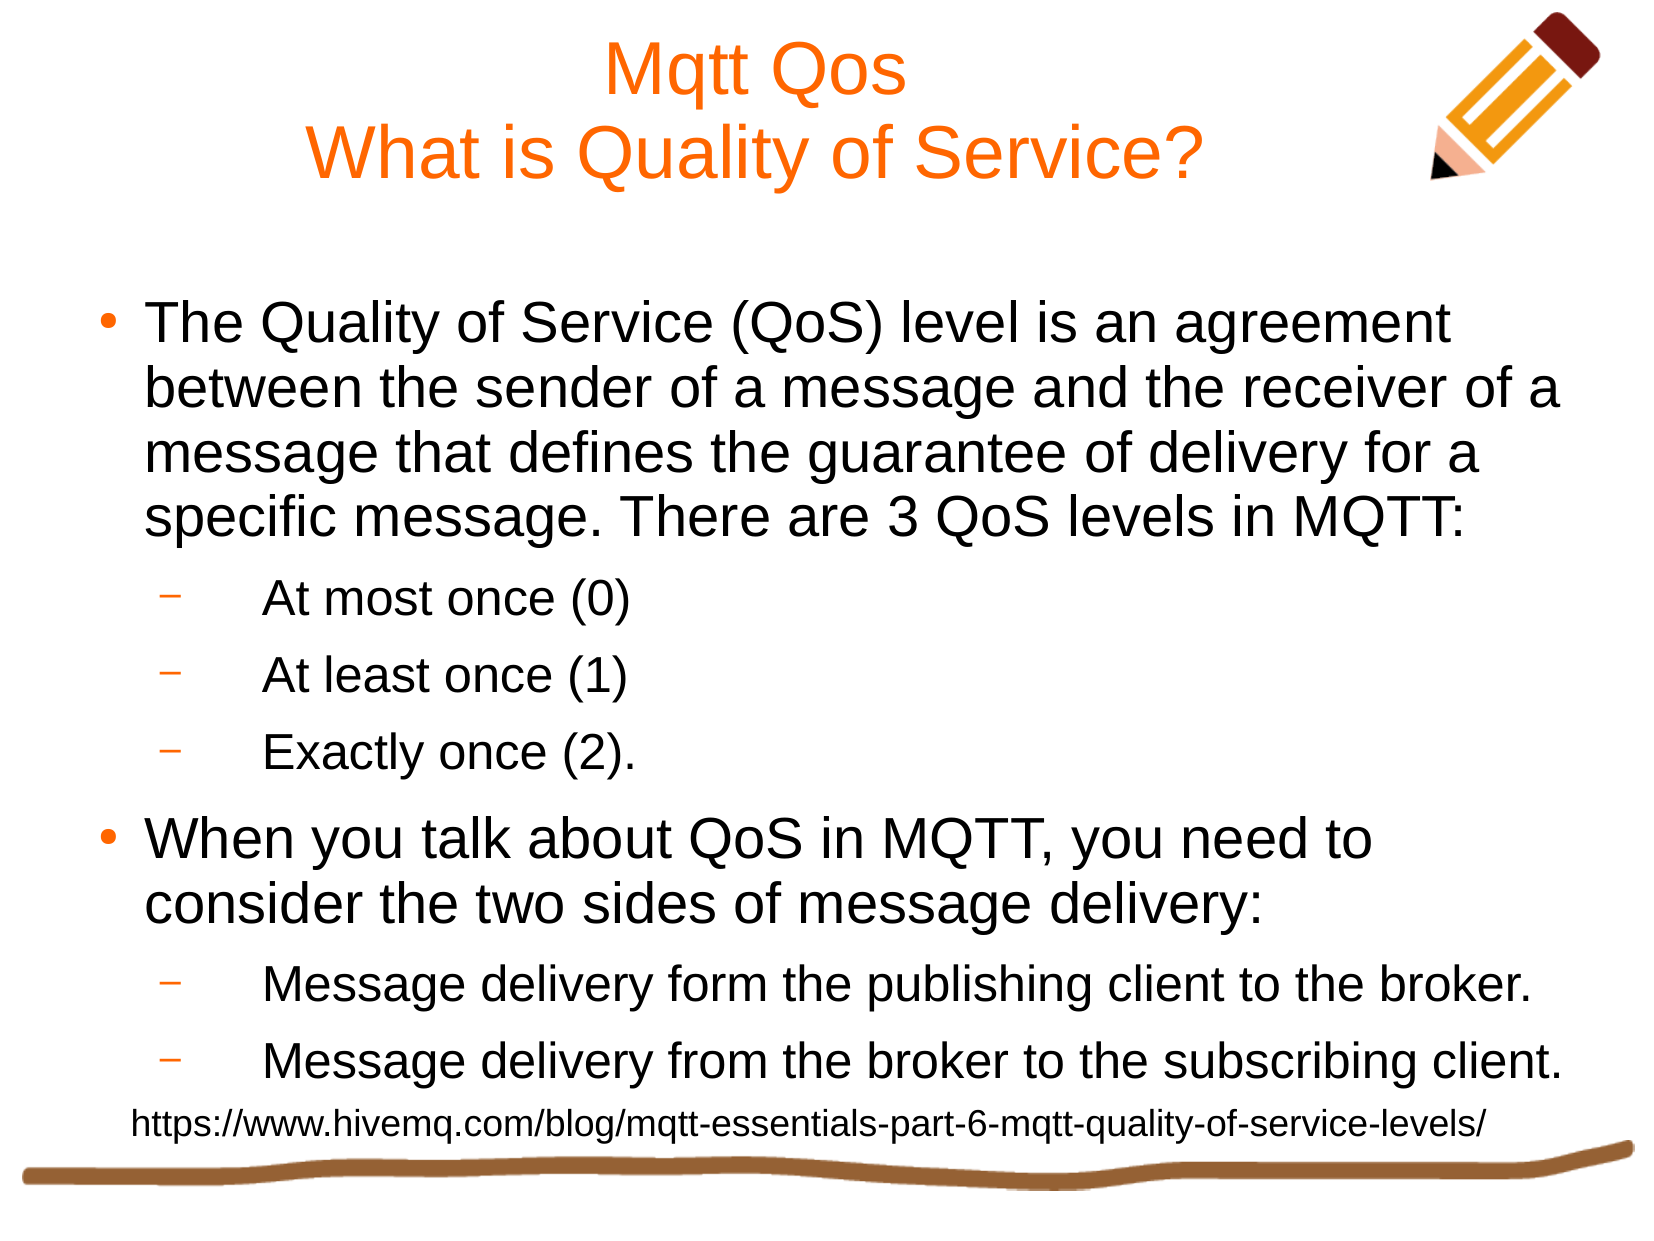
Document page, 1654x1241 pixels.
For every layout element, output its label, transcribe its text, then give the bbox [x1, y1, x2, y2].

text_box https://www.hivemq.com/blog/mqtt-essentials-part-6-mqtt-quality-of-service-levels/ [115, 1095, 1571, 1194]
title Mqtt Qos What is Quality of Service? [82, 26, 1430, 195]
picture [1571, 1140, 1635, 1191]
list The Quality of Service (QoS) level is an agreement between the sender of a message and the receiver of a message that defines the guarantee of delivery for a specific message. There are 3 QoS levels in MQTT: At most once (0) At least once (1) Exactly once (2). When you talk about QoS in MQTT, you need to consider the two sides of message delivery: Message delivery form the publishing client to the broker. Message delivery from the broker to the subscribing client. [82, 290, 1571, 1122]
picture [1430, 12, 1601, 181]
picture [22, 1140, 115, 1191]
